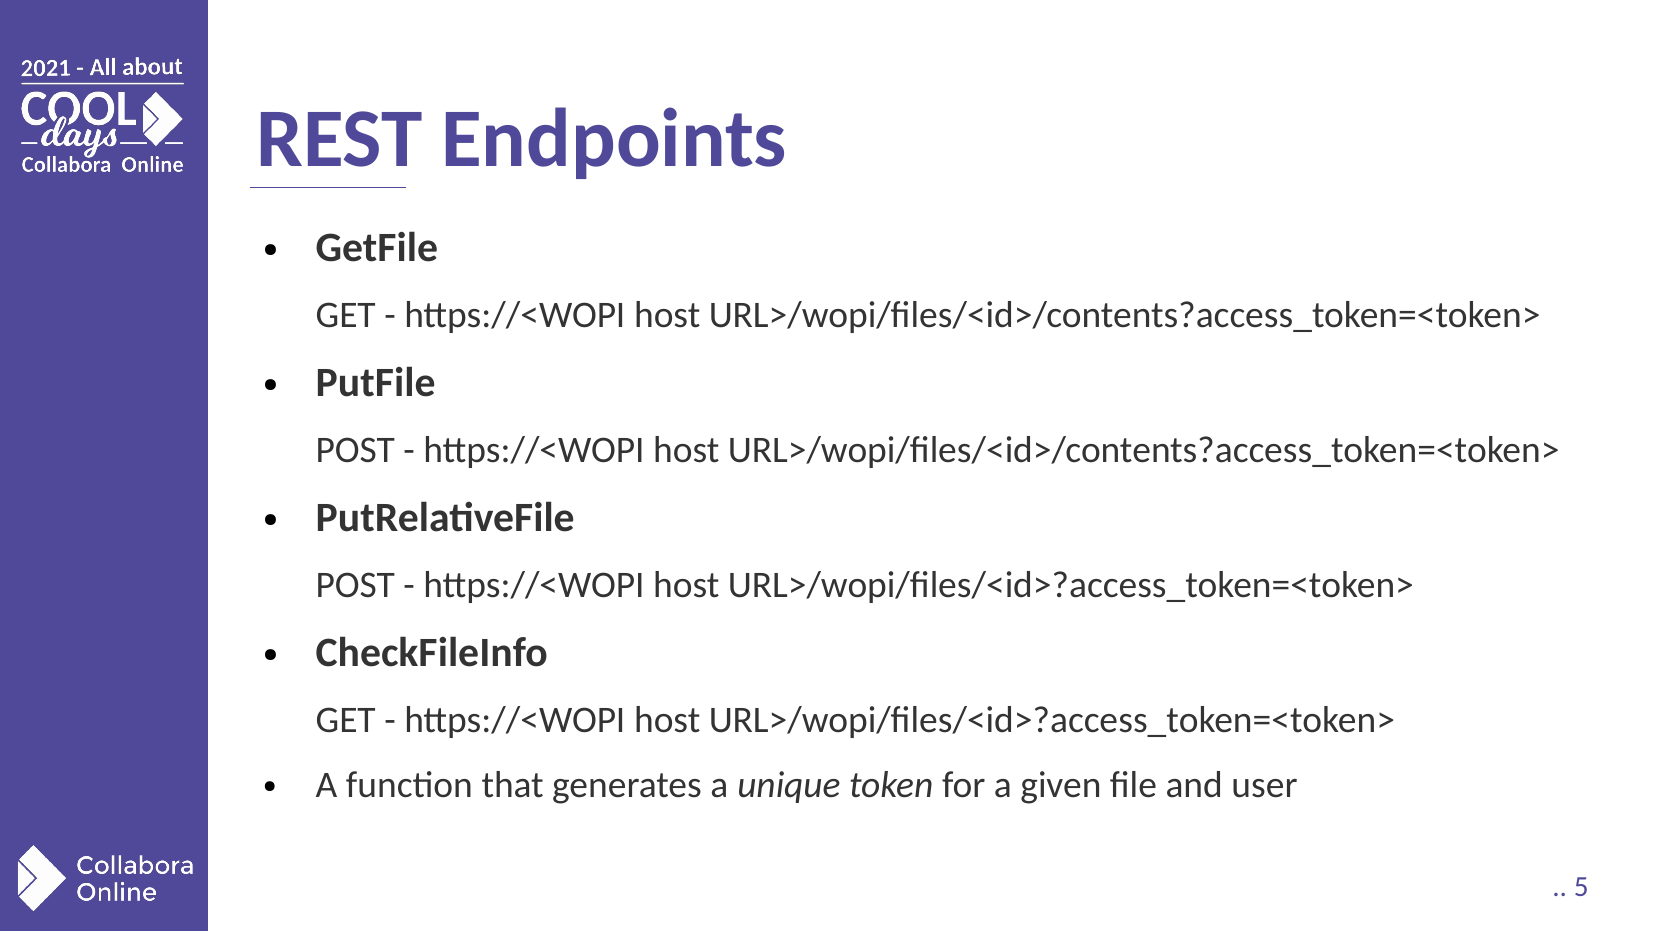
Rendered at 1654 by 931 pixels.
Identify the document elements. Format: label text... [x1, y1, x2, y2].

picture [13, 840, 197, 916]
title REST Endpoints [256, 56, 1654, 188]
list GetFile GET - https://<WOPI host URL>/wopi/files/<id>/contents?access_token=<token> PutFile POST - https://<WOPI host URL>/wopi/files/<id>/contents?access_token=<token> PutRelativeFile POST - https://<WOPI host URL>/wopi/files/<id>?access_token=<token> CheckFileInfo GET - https://<WOPI host URL>/wopi/files/<id>?access_token=<token> A function that generates a unique token for a given file and user [245, 220, 1563, 855]
picture [21, 57, 184, 172]
